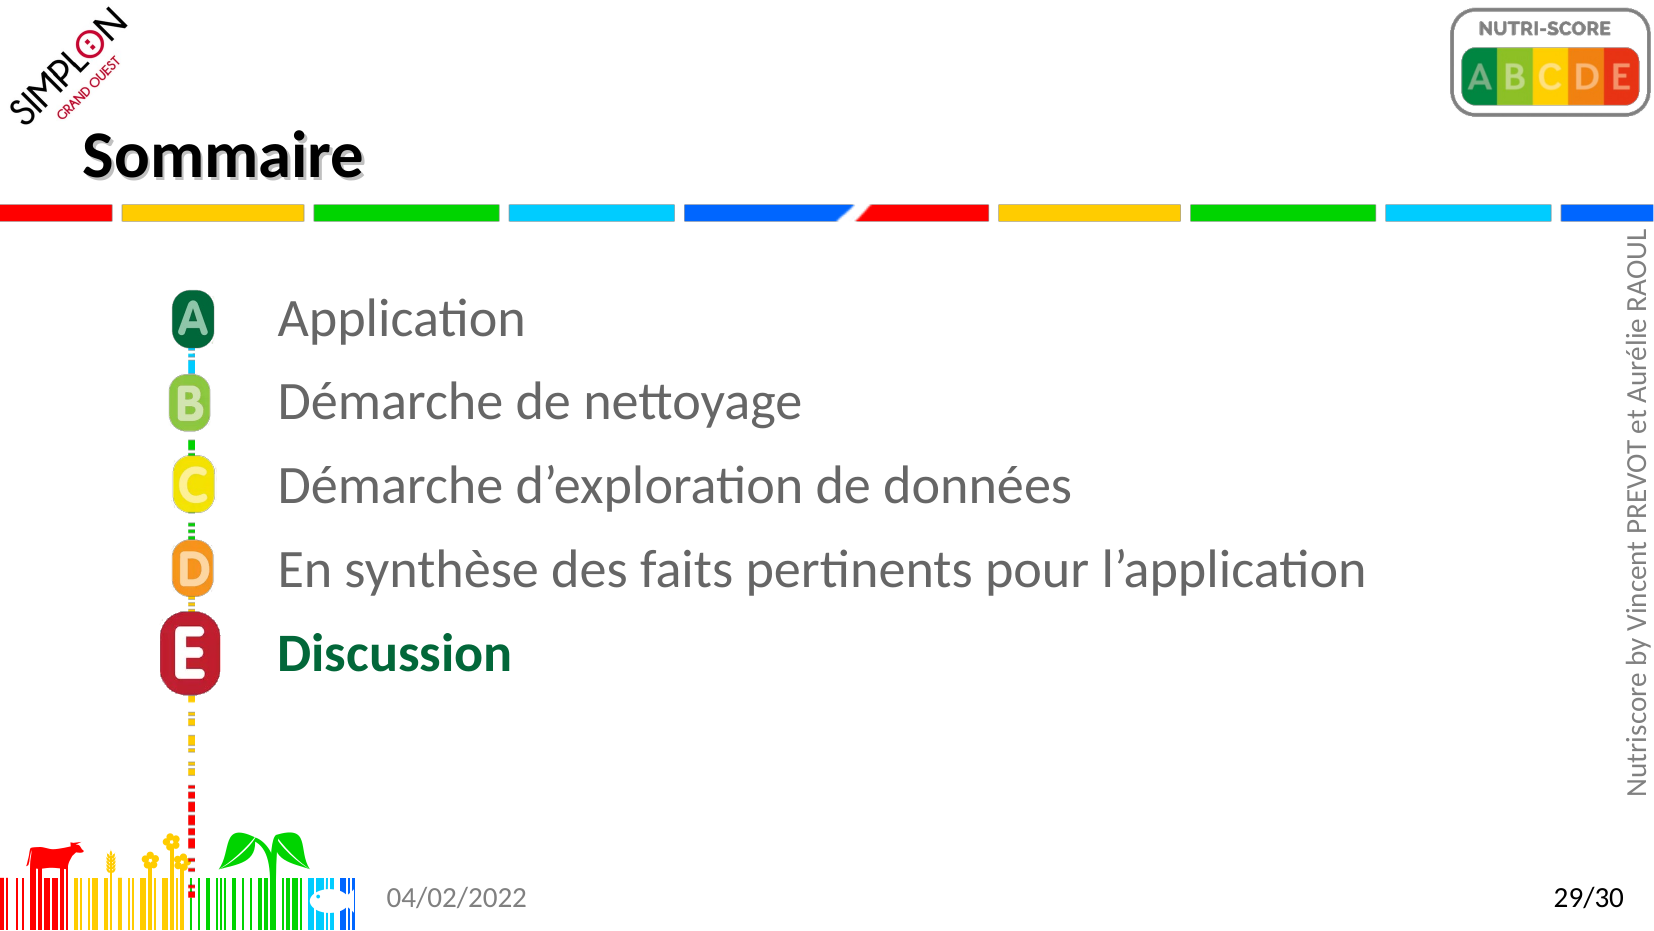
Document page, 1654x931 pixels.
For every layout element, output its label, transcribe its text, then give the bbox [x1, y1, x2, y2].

picture [171, 289, 215, 349]
picture [1448, 4, 1654, 119]
list Application Démarche de nettoyage Démarche d’exploration de données En synthèse des faits pertinents pour l’application Discussion [206, 295, 1577, 827]
picture [0, 200, 1654, 225]
picture [0, 373, 355, 930]
title Sommaire [82, 108, 1571, 213]
picture [2, 2, 147, 147]
